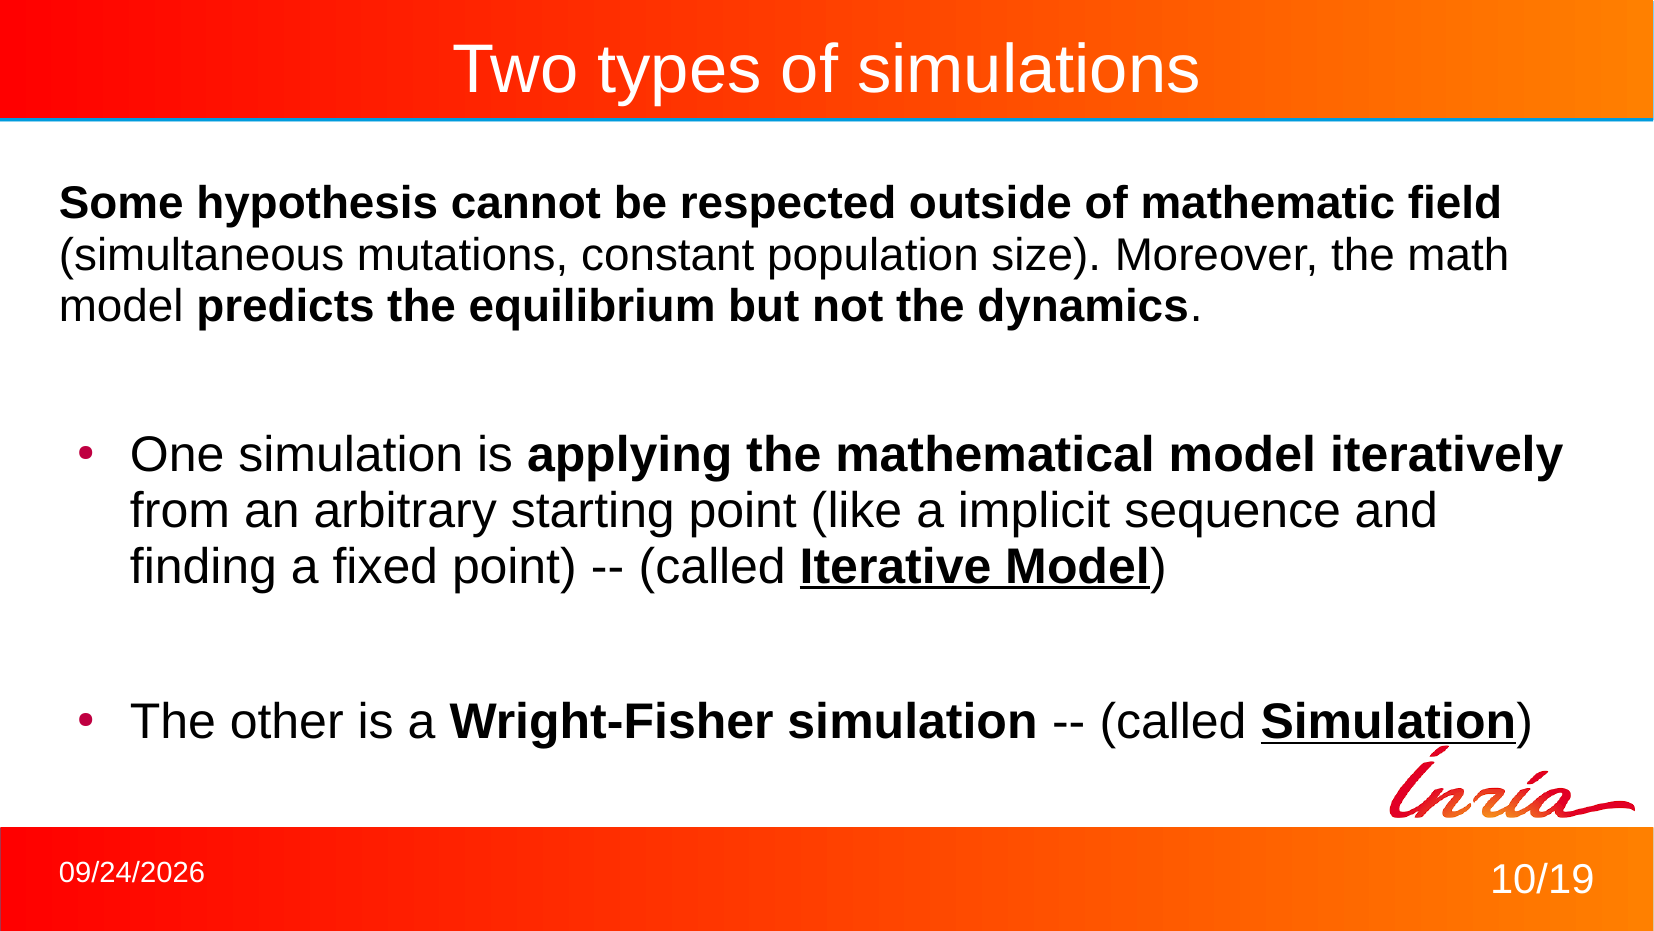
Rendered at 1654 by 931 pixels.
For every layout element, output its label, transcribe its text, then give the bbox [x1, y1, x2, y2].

list Some hypothesis cannot be respected outside of mathematic field (simultaneous mutations, constant population size). Moreover, the math model predicts the equilibrium but not the dynamics. One simulation is applying the mathematical model iteratively from an arbitrary starting point (like a implicit sequence and finding a fixed point) -- (called Iterative Model) The other is a Wright-Fisher simulation -- (called Simulation) [59, 177, 1595, 768]
title Two types of simulations [59, 29, 1595, 108]
picture [1381, 732, 1648, 826]
